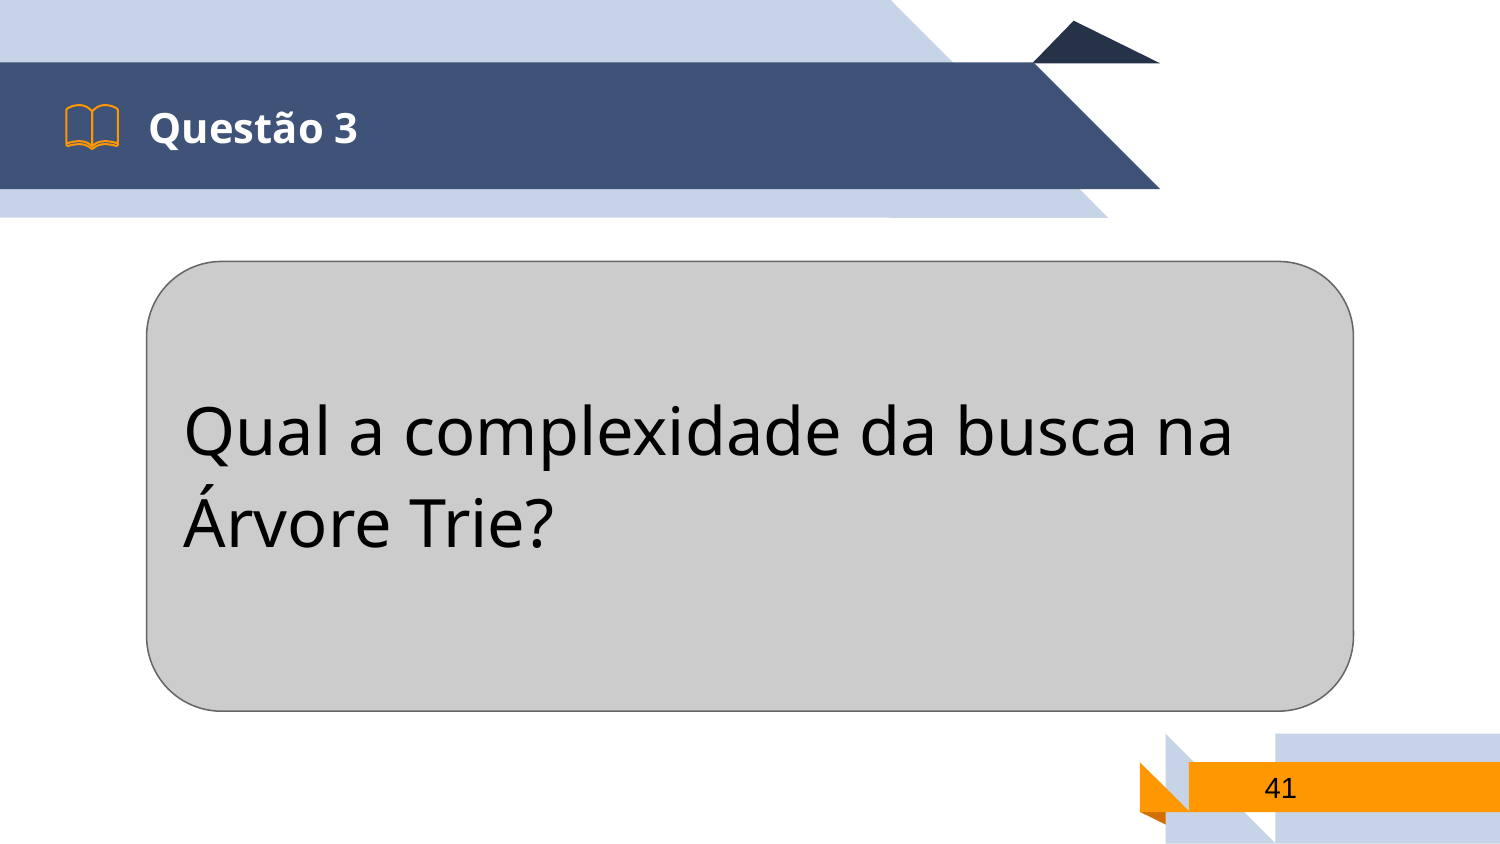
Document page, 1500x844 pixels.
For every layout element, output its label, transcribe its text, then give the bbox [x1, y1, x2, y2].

title Questão 3 [133, 64, 997, 190]
text_box Qual a complexidade da busca na Árvore Trie? [146, 261, 1354, 712]
slide_number <number> [1249, 760, 1494, 813]
